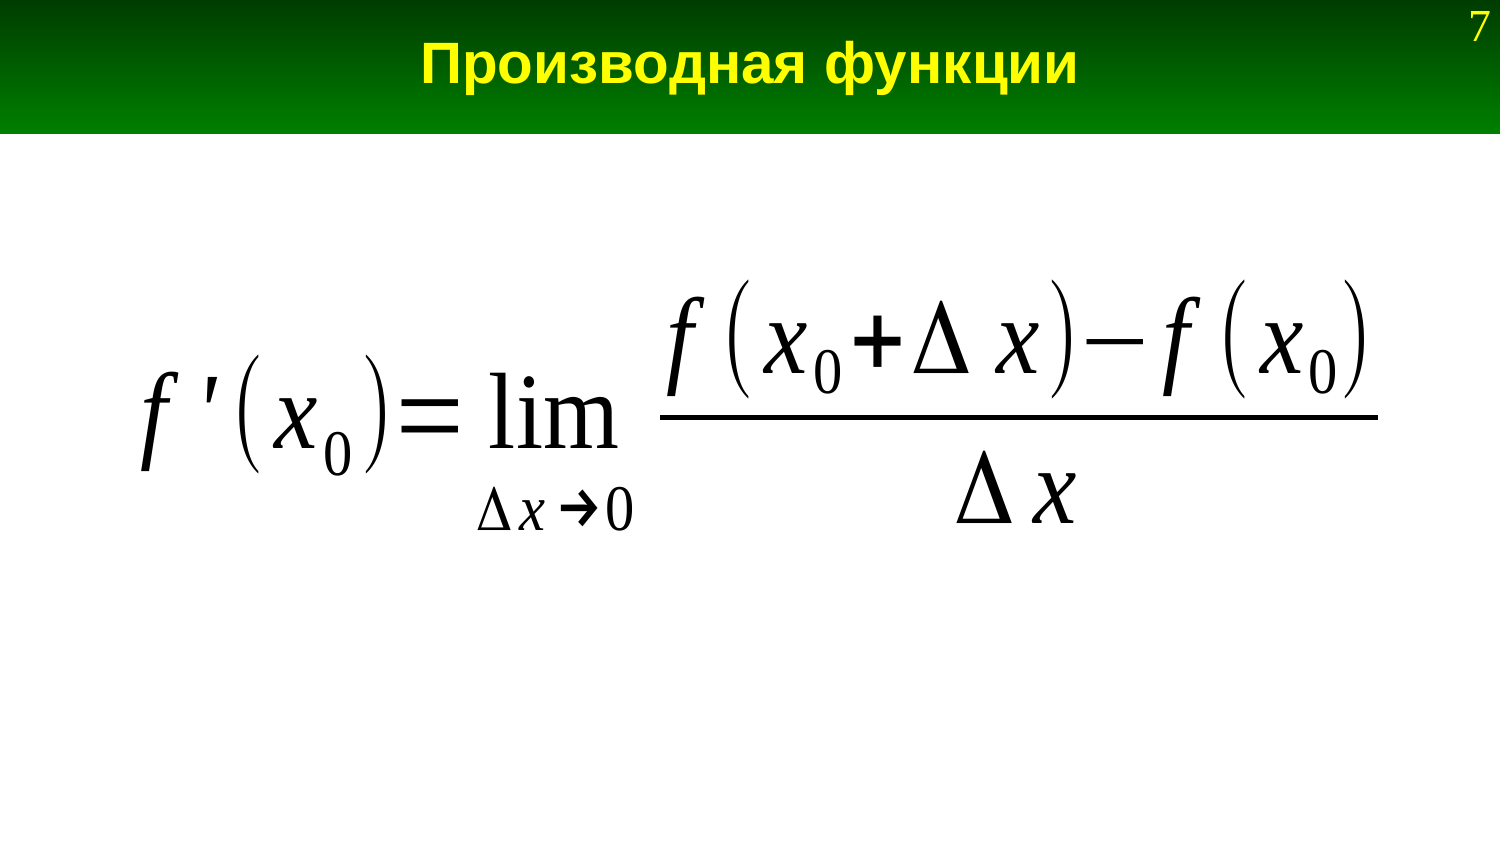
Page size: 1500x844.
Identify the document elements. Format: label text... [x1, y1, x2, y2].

title Производная функции [112, 0, 1388, 121]
chart [115, 271, 1406, 549]
